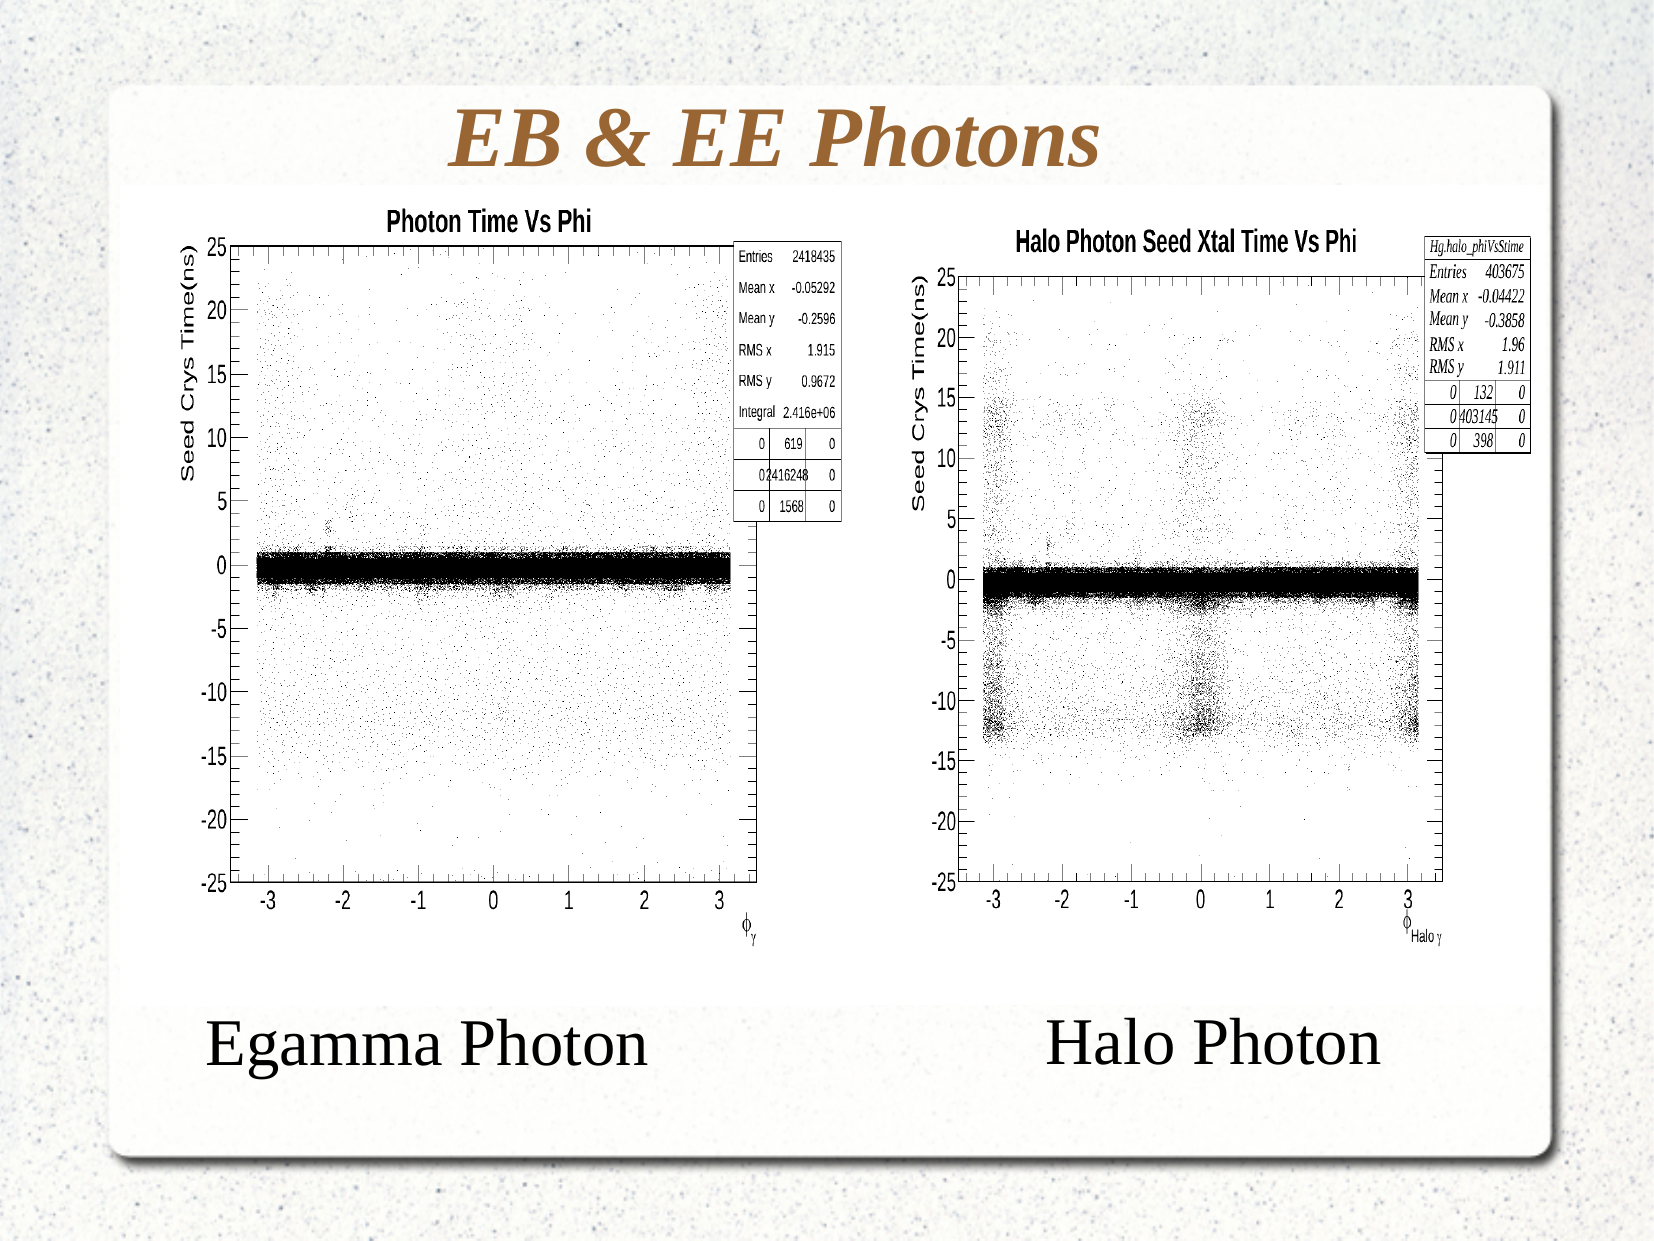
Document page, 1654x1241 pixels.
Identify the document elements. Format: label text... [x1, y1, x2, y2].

title EB & EE Photons [270, 90, 1261, 185]
list Egamma Photon [135, 1006, 706, 1081]
list Halo Photon [975, 1006, 1441, 1080]
picture [0, 0, 1654, 1241]
